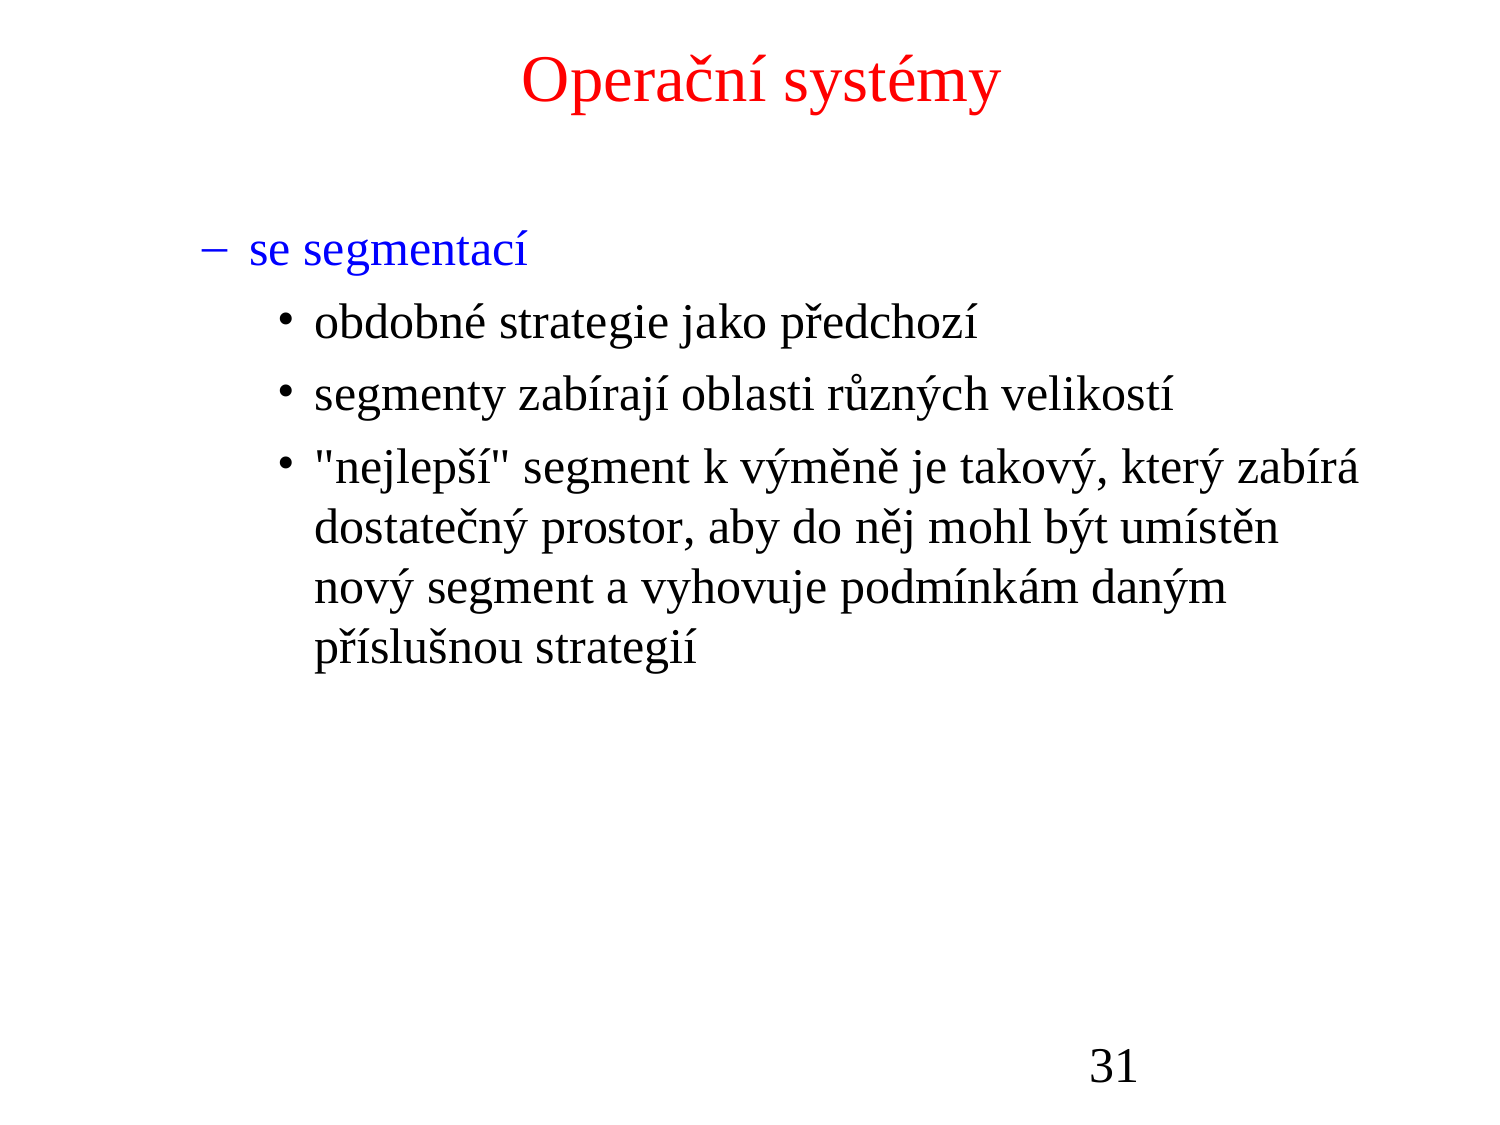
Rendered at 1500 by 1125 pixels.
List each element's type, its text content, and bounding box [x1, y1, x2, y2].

title Operační systémy [125, 0, 1401, 151]
list se segmentací obdobné strategie jako předchozí segmenty zabírají oblasti různých velikostí "nejlepší" segment k výměně je takový, který zabírá dostatečný prostor, aby do něj mohl být umístěn nový segment a vyhovuje podmínkám daným příslušnou strategií [112, 208, 1388, 1000]
